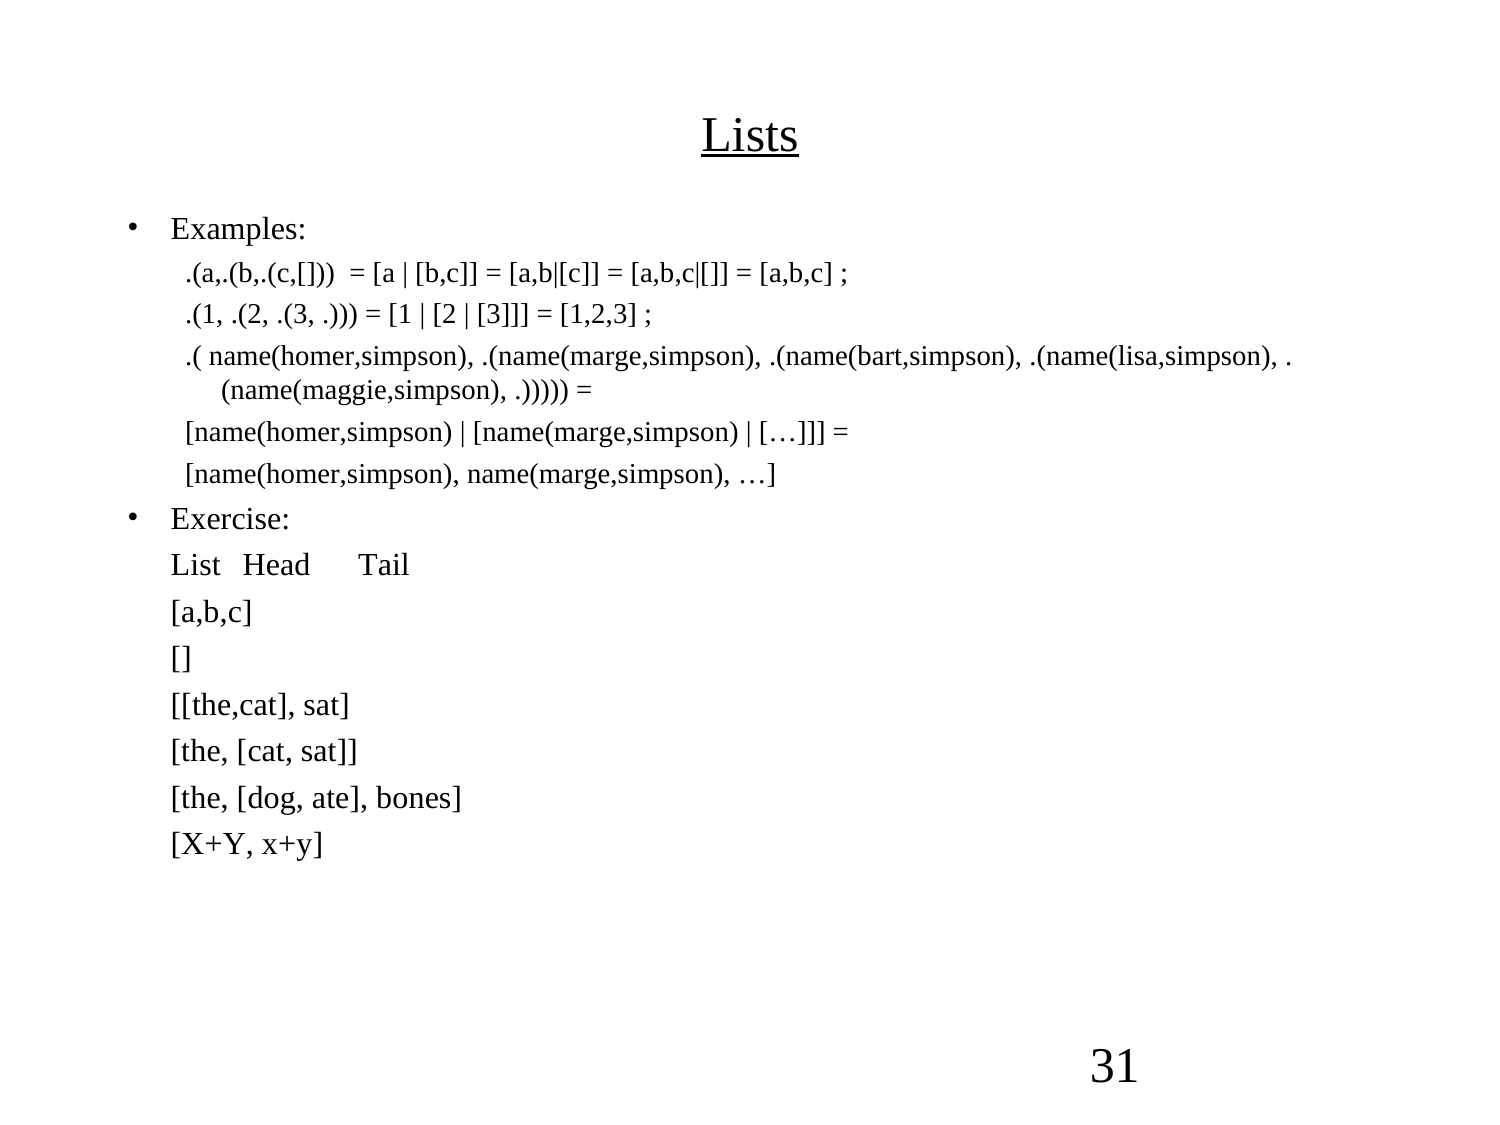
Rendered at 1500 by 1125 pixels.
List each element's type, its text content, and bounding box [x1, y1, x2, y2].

title Lists [112, 37, 1388, 200]
list Examples: .(a,.(b,.(c,[])) = [a | [b,c]] = [a,b|[c]] = [a,b,c|[]] = [a,b,c] ; .(1, .(2, .(3, .))) = [1 | [2 | [3]]] = [1,2,3] ; .( name(homer,simpson), .(name(marge,simpson), .(name(bart,simpson), .(name(lisa,simpson), .(name(maggie,simpson), .))))) = [name(homer,simpson) | [name(marge,simpson) | […]]] = [name(homer,simpson), name(marge,simpson), …] Exercise: List Head Tail [a,b,c] [] [[the,cat], sat] [the, [cat, sat]] [the, [dog, ate], bones] [X+Y, x+y] [112, 200, 1388, 876]
